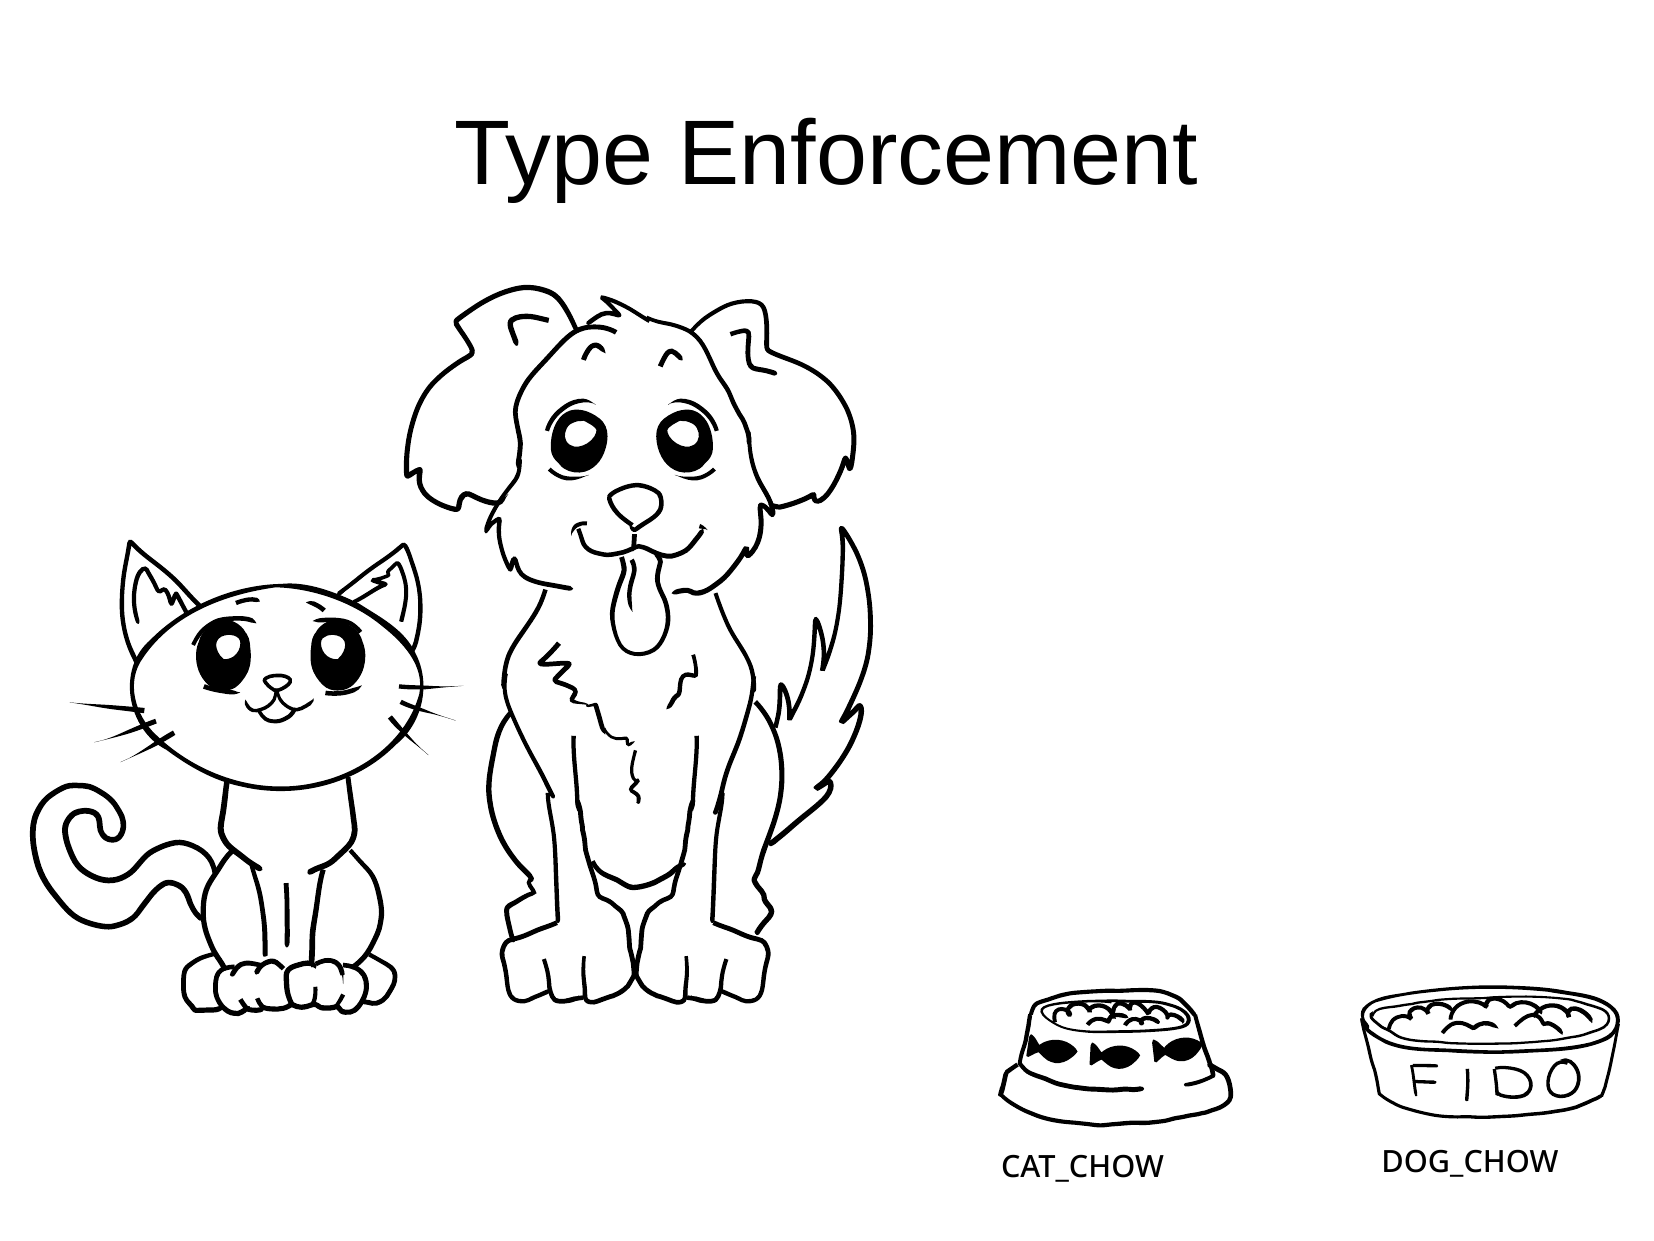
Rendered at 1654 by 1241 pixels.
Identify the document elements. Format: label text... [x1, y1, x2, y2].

picture [998, 985, 1620, 1185]
title Type Enforcement [82, 49, 1571, 257]
picture [29, 284, 874, 1017]
